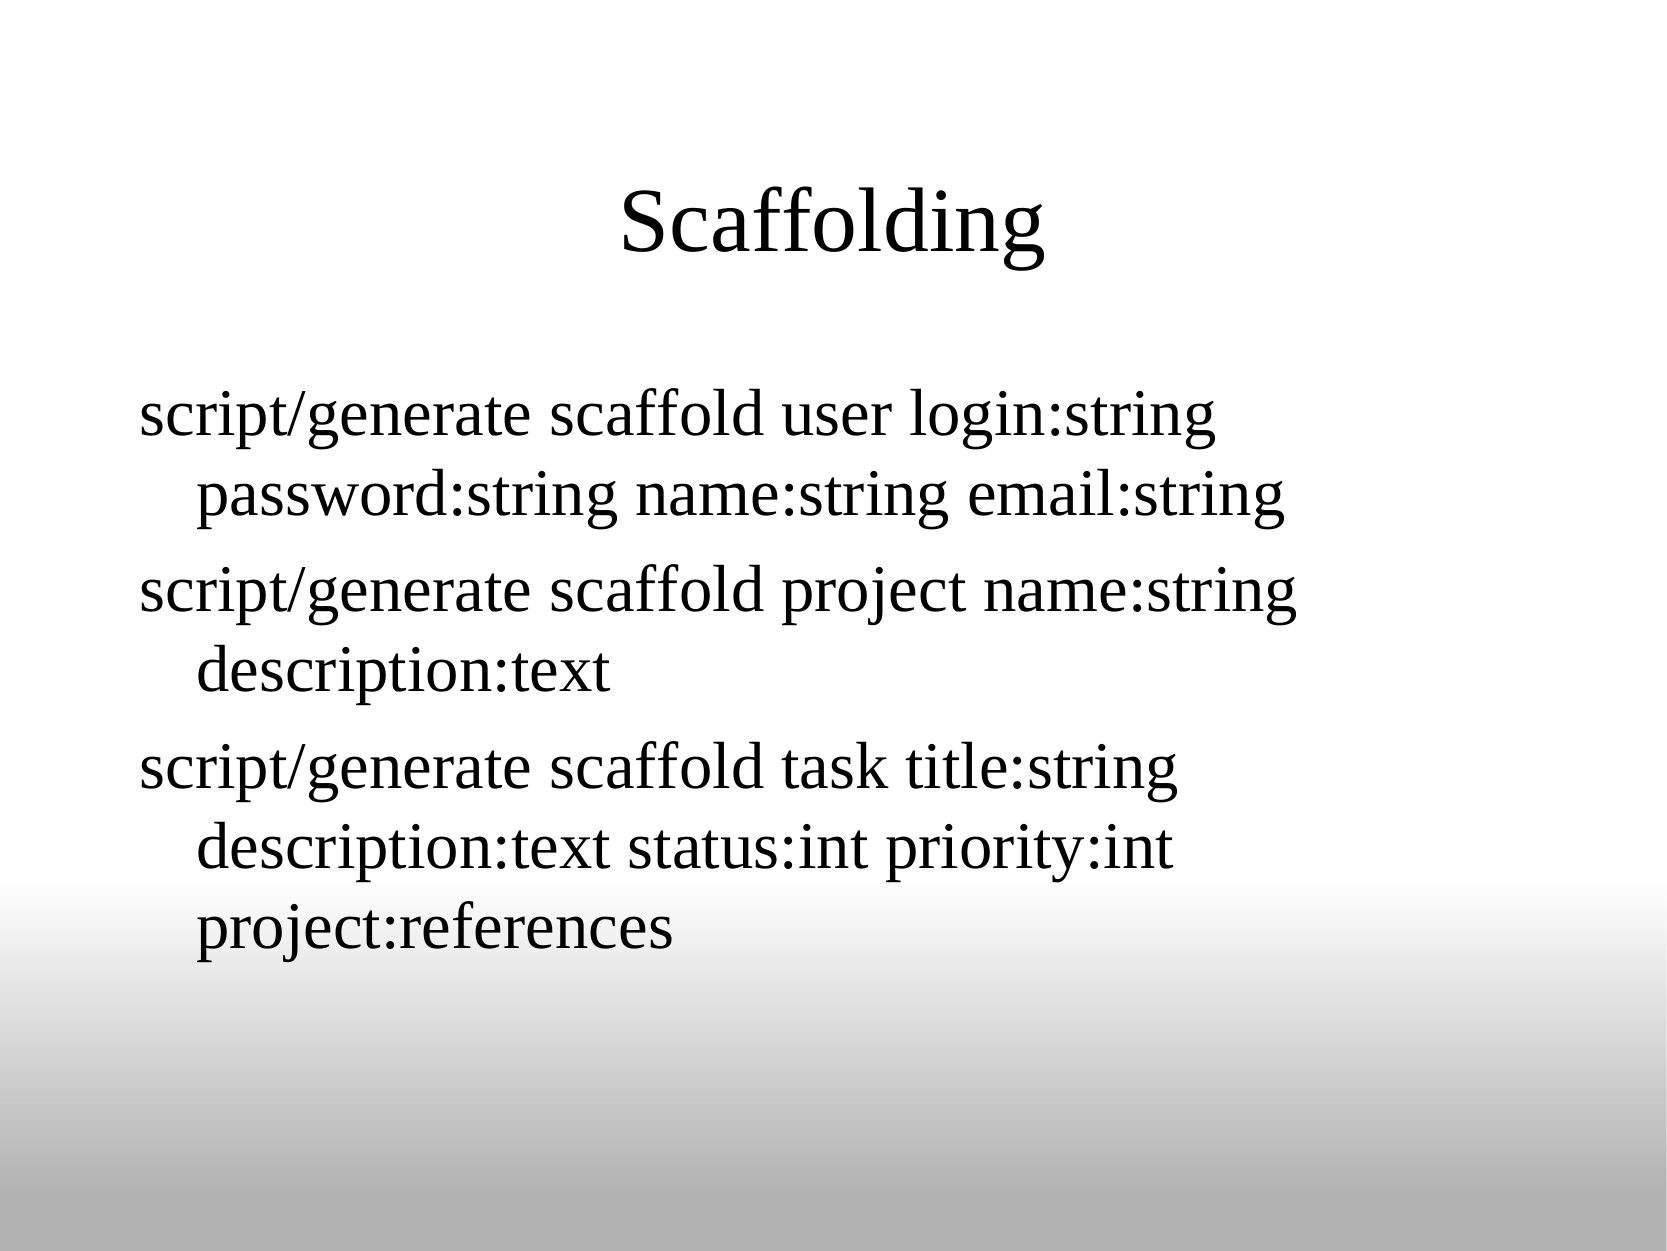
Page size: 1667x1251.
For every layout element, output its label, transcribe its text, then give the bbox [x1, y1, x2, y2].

title Scaffolding [125, 97, 1542, 333]
list script/generate scaffold user login:string password:string name:string email:string script/generate scaffold project name:string description:text script/generate scaffold task title:string description:text status:int priority:int project:references [125, 360, 1542, 1127]
picture [0, 0, 1667, 1251]
